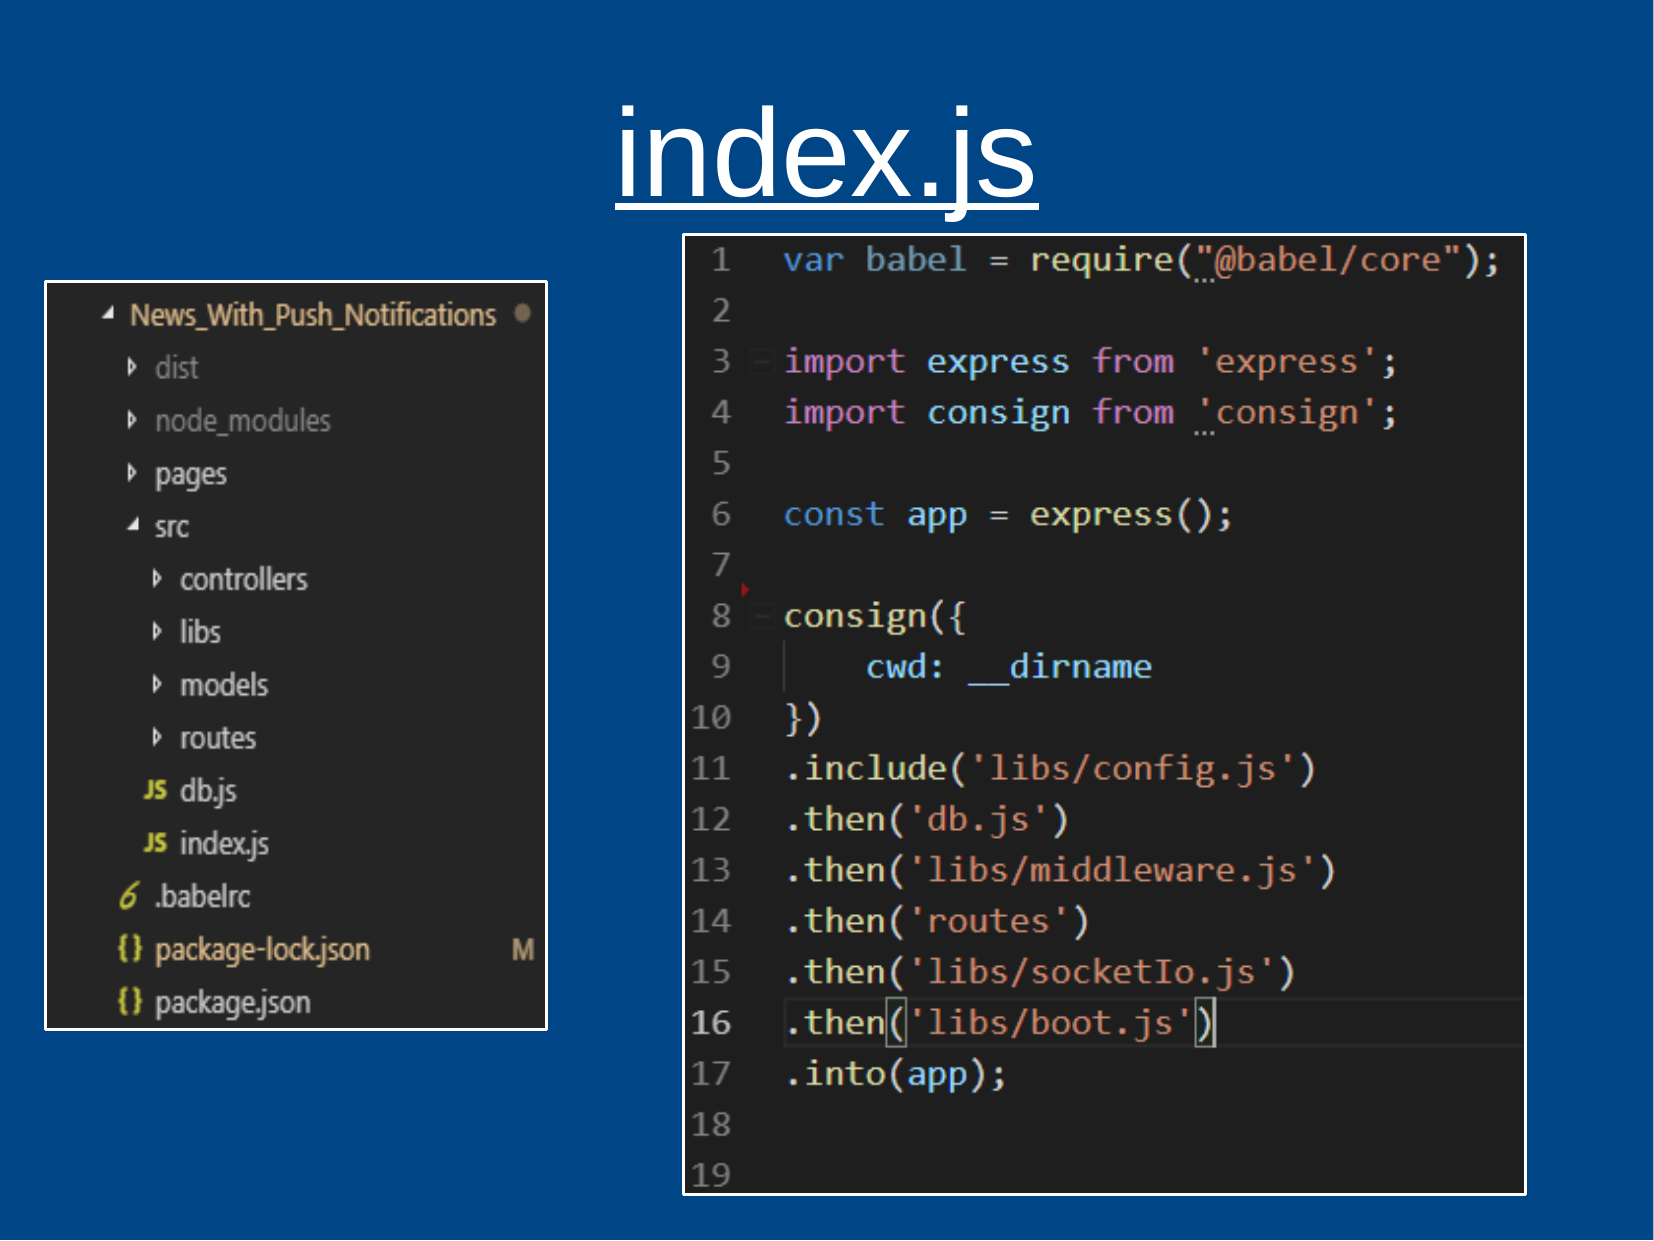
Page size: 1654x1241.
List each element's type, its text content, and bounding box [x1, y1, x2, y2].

picture [47, 283, 545, 1028]
picture [685, 236, 1524, 1193]
title index.js [82, 49, 1571, 257]
